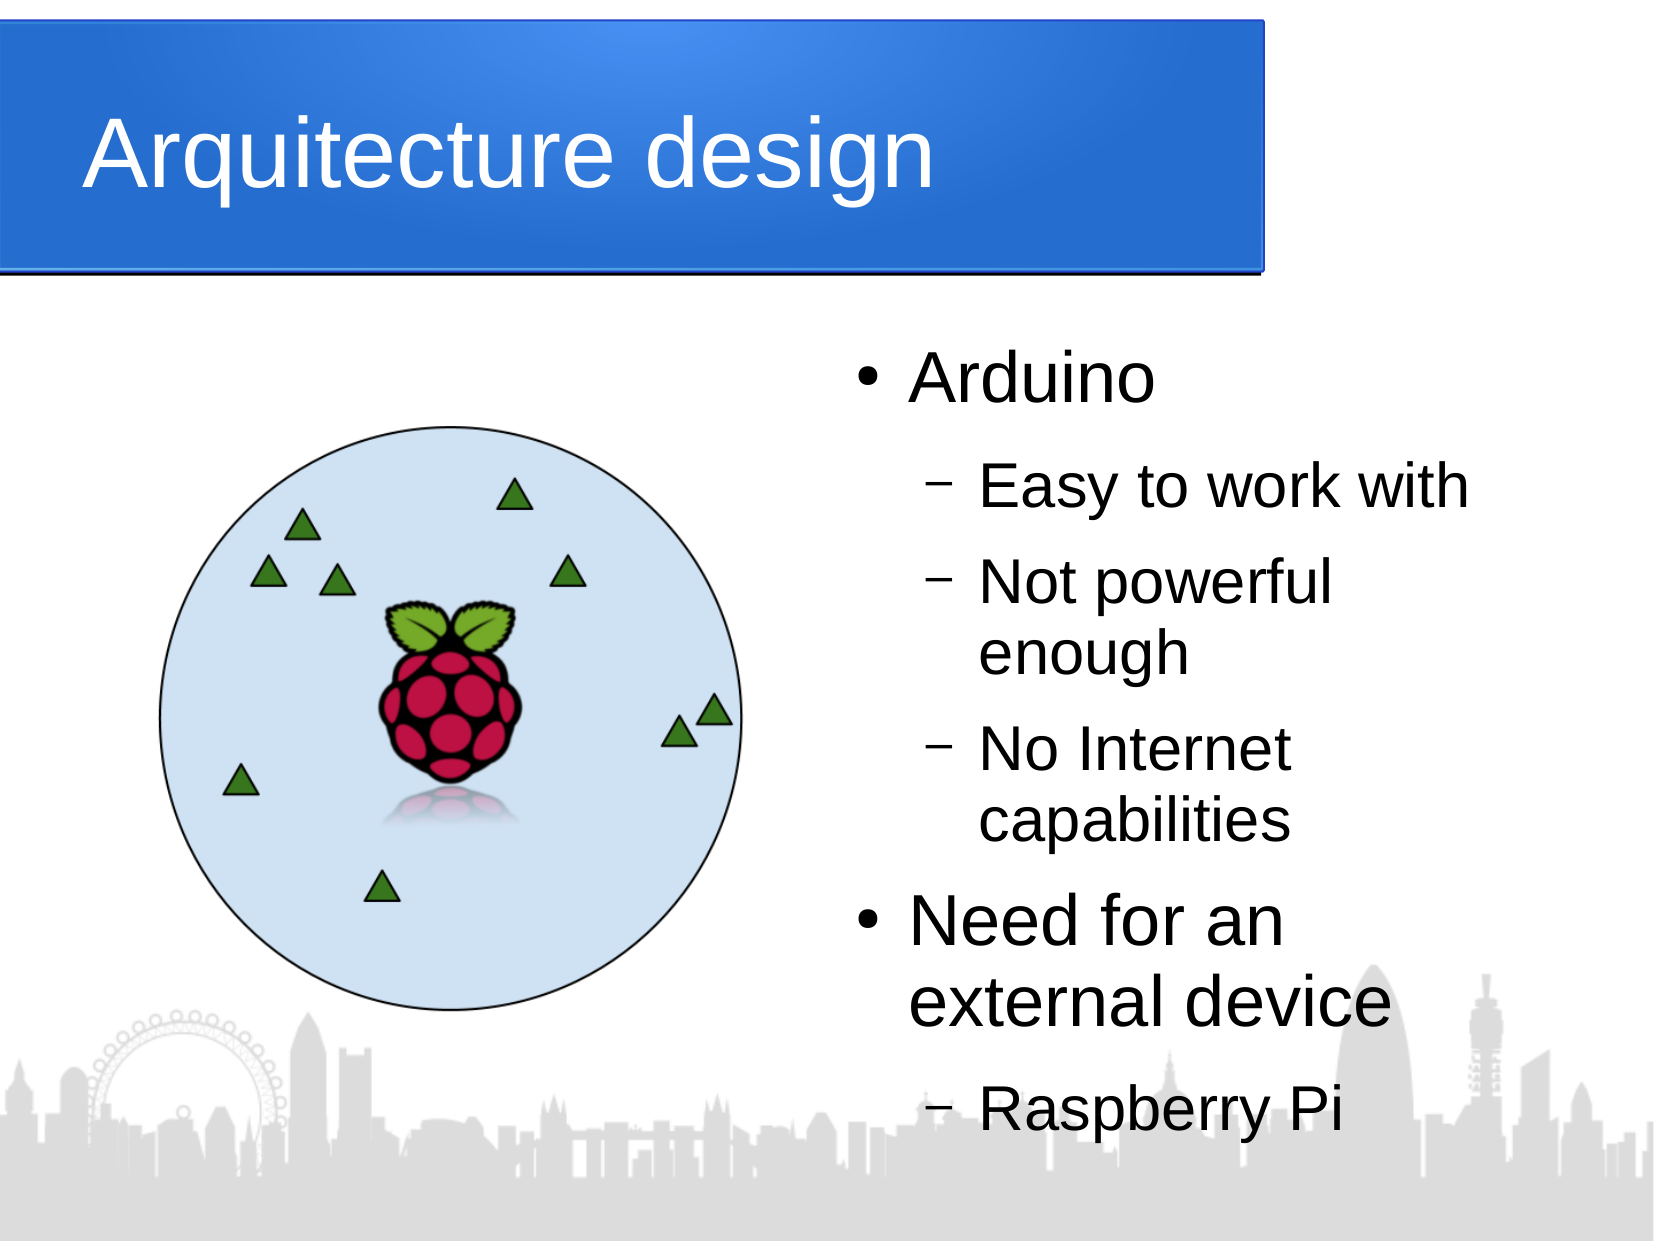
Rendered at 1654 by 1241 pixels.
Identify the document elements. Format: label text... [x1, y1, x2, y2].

picture [0, 379, 1654, 1241]
title Arquitecture design [82, 49, 1250, 257]
list Arduino Easy to work with Not powerful enough No Internet capabilities Need for an external device Raspberry Pi [837, 337, 1548, 1170]
